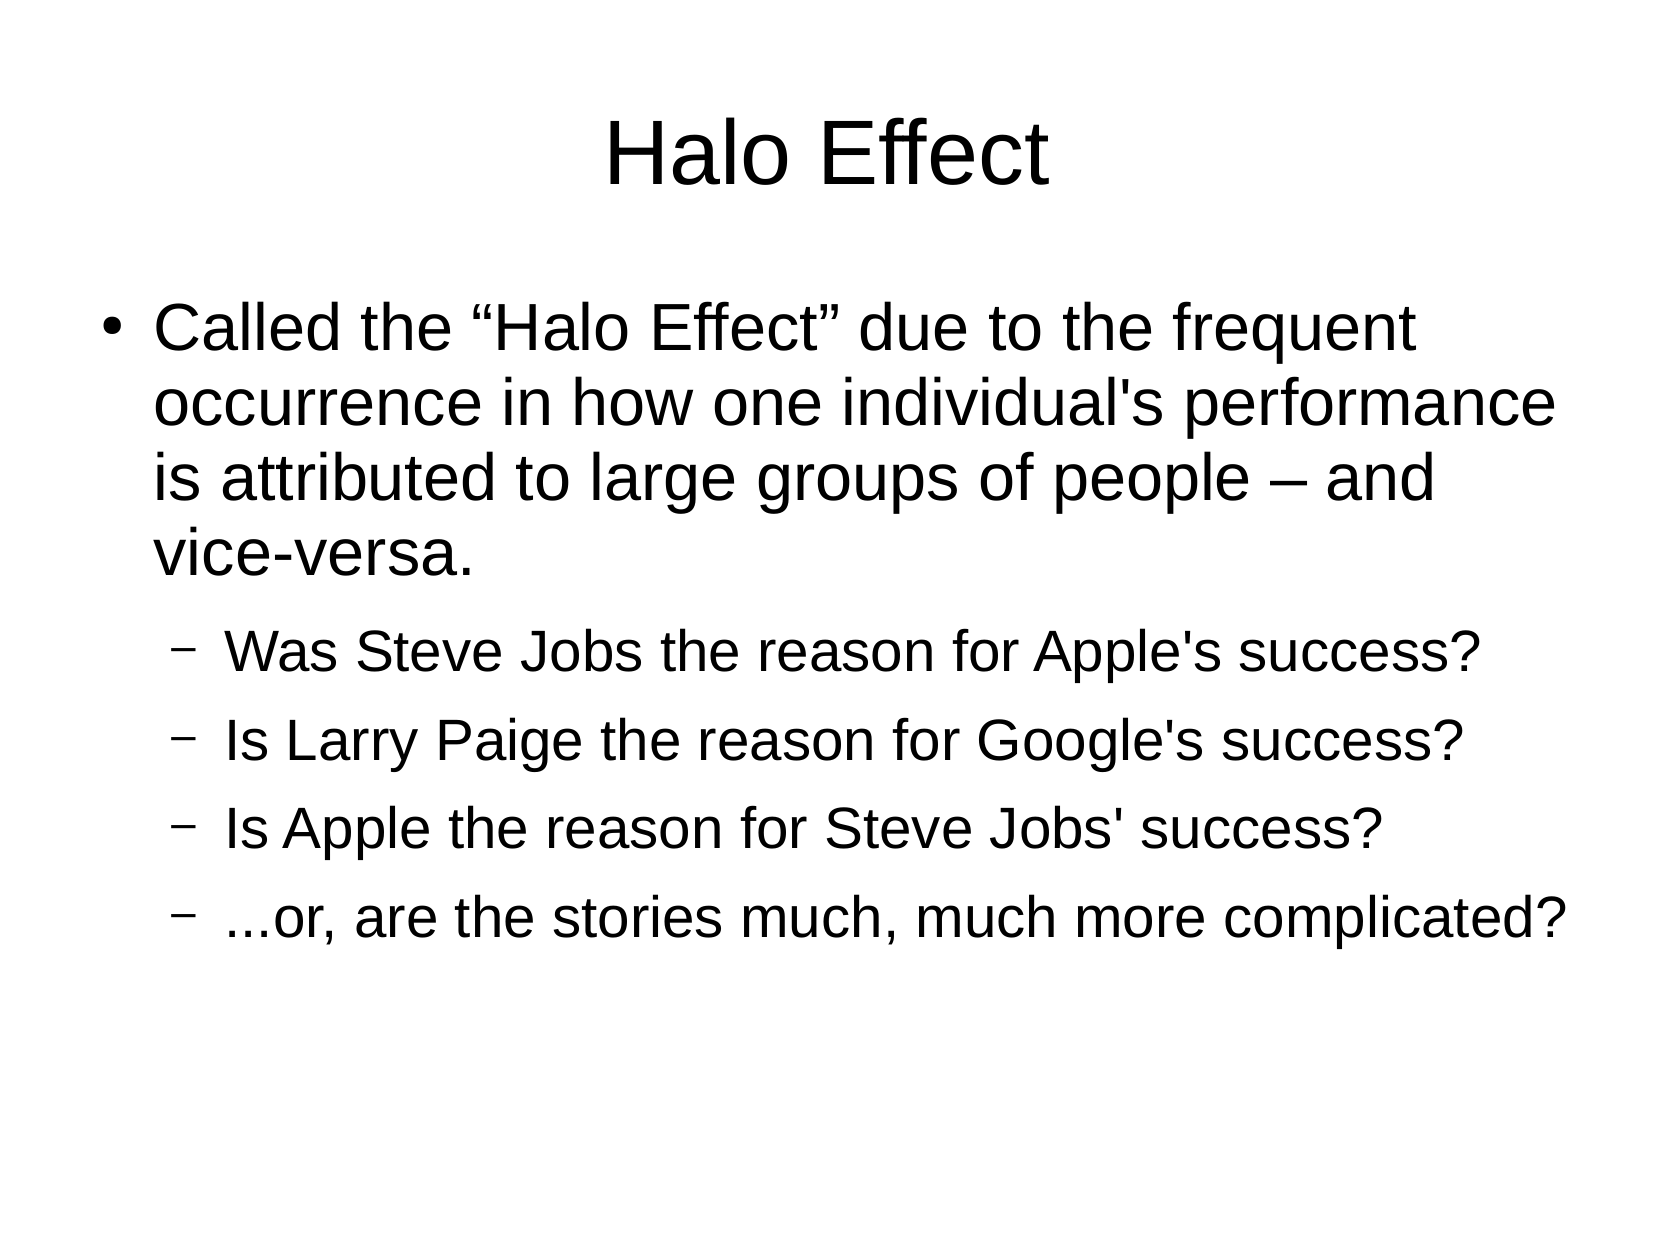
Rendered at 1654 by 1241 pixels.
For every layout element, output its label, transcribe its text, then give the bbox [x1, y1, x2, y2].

list Called the “Halo Effect” due to the frequent occurrence in how one individual's performance is attributed to large groups of people – and vice-versa. Was Steve Jobs the reason for Apple's success? Is Larry Paige the reason for Google's success? Is Apple the reason for Steve Jobs' success? ...or, are the stories much, much more complicated? [82, 290, 1571, 1010]
title Halo Effect [82, 49, 1571, 257]
